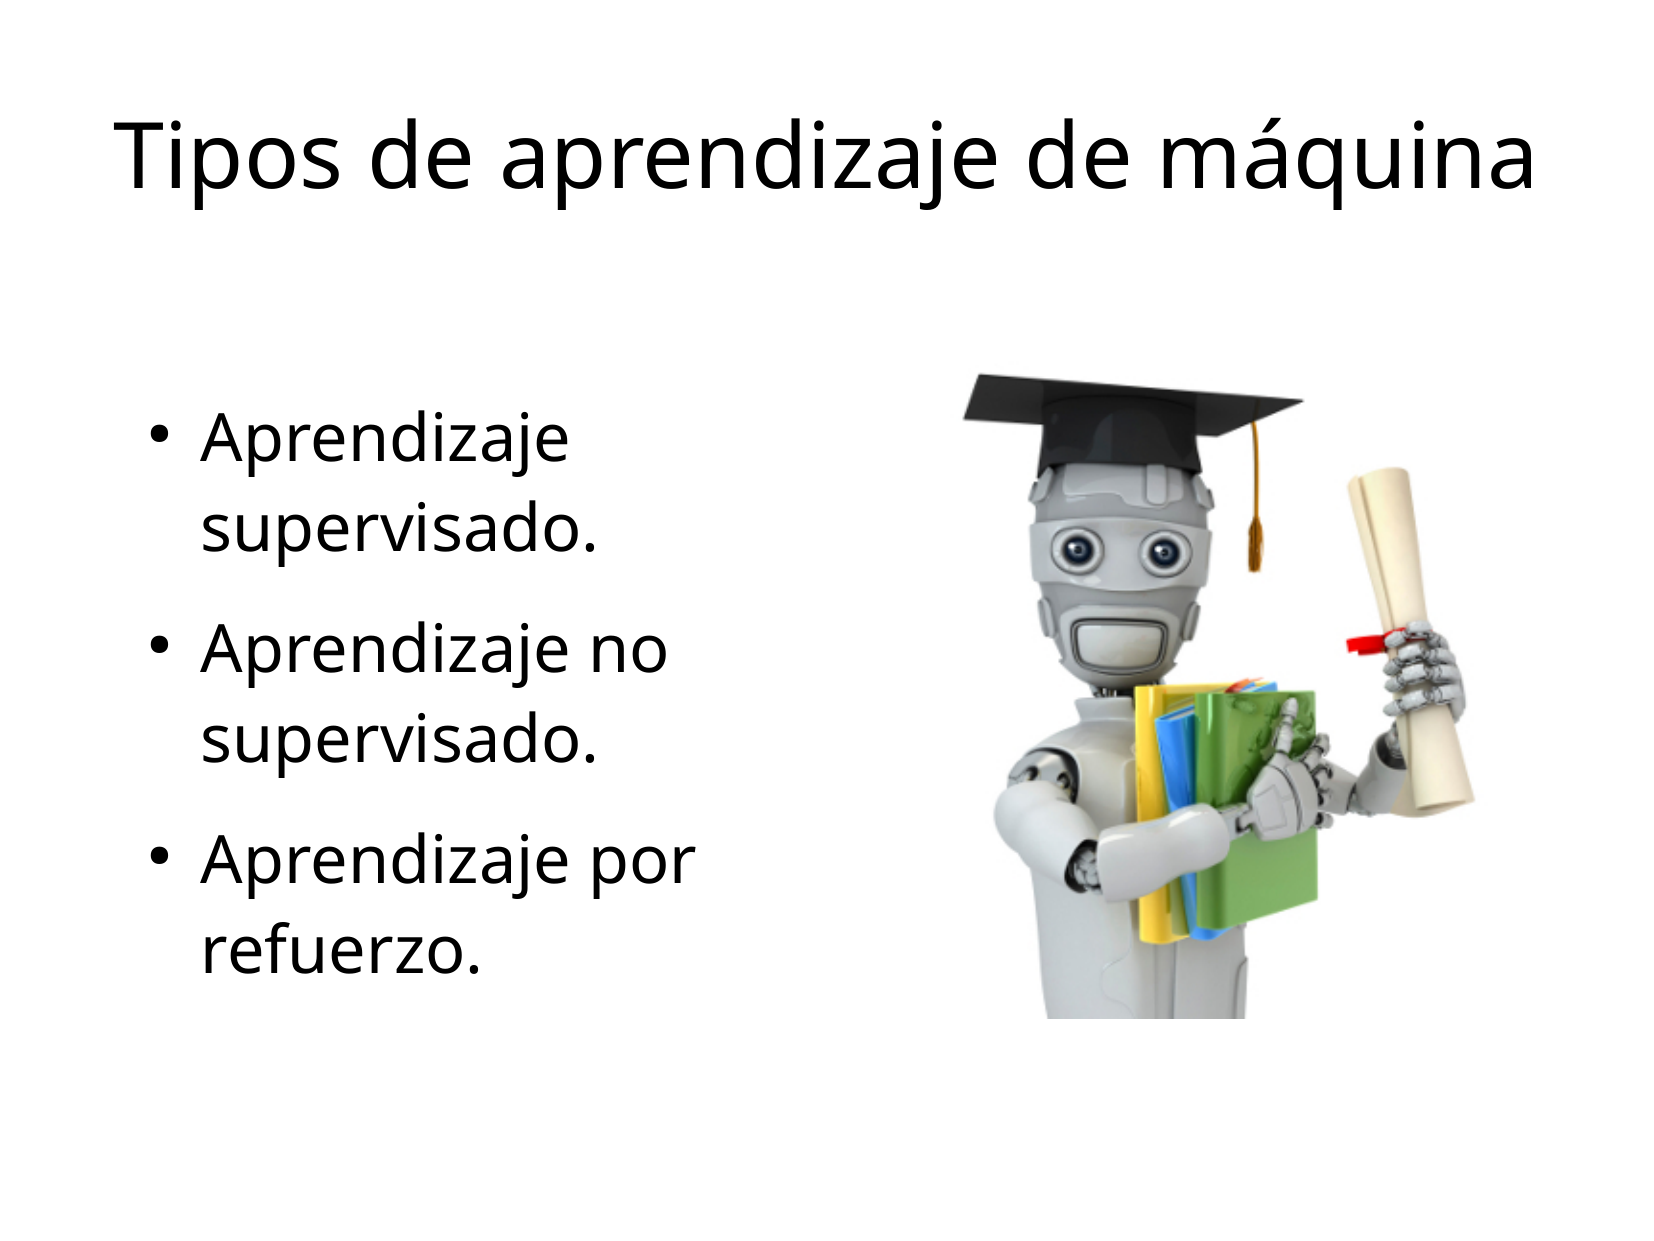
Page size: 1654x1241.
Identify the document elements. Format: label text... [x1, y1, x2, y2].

picture [921, 318, 1512, 1019]
list Aprendizaje supervisado. Aprendizaje no supervisado. Aprendizaje por refuerzo. [129, 389, 857, 1109]
title Tipos de aprendizaje de máquina [82, 49, 1571, 257]
